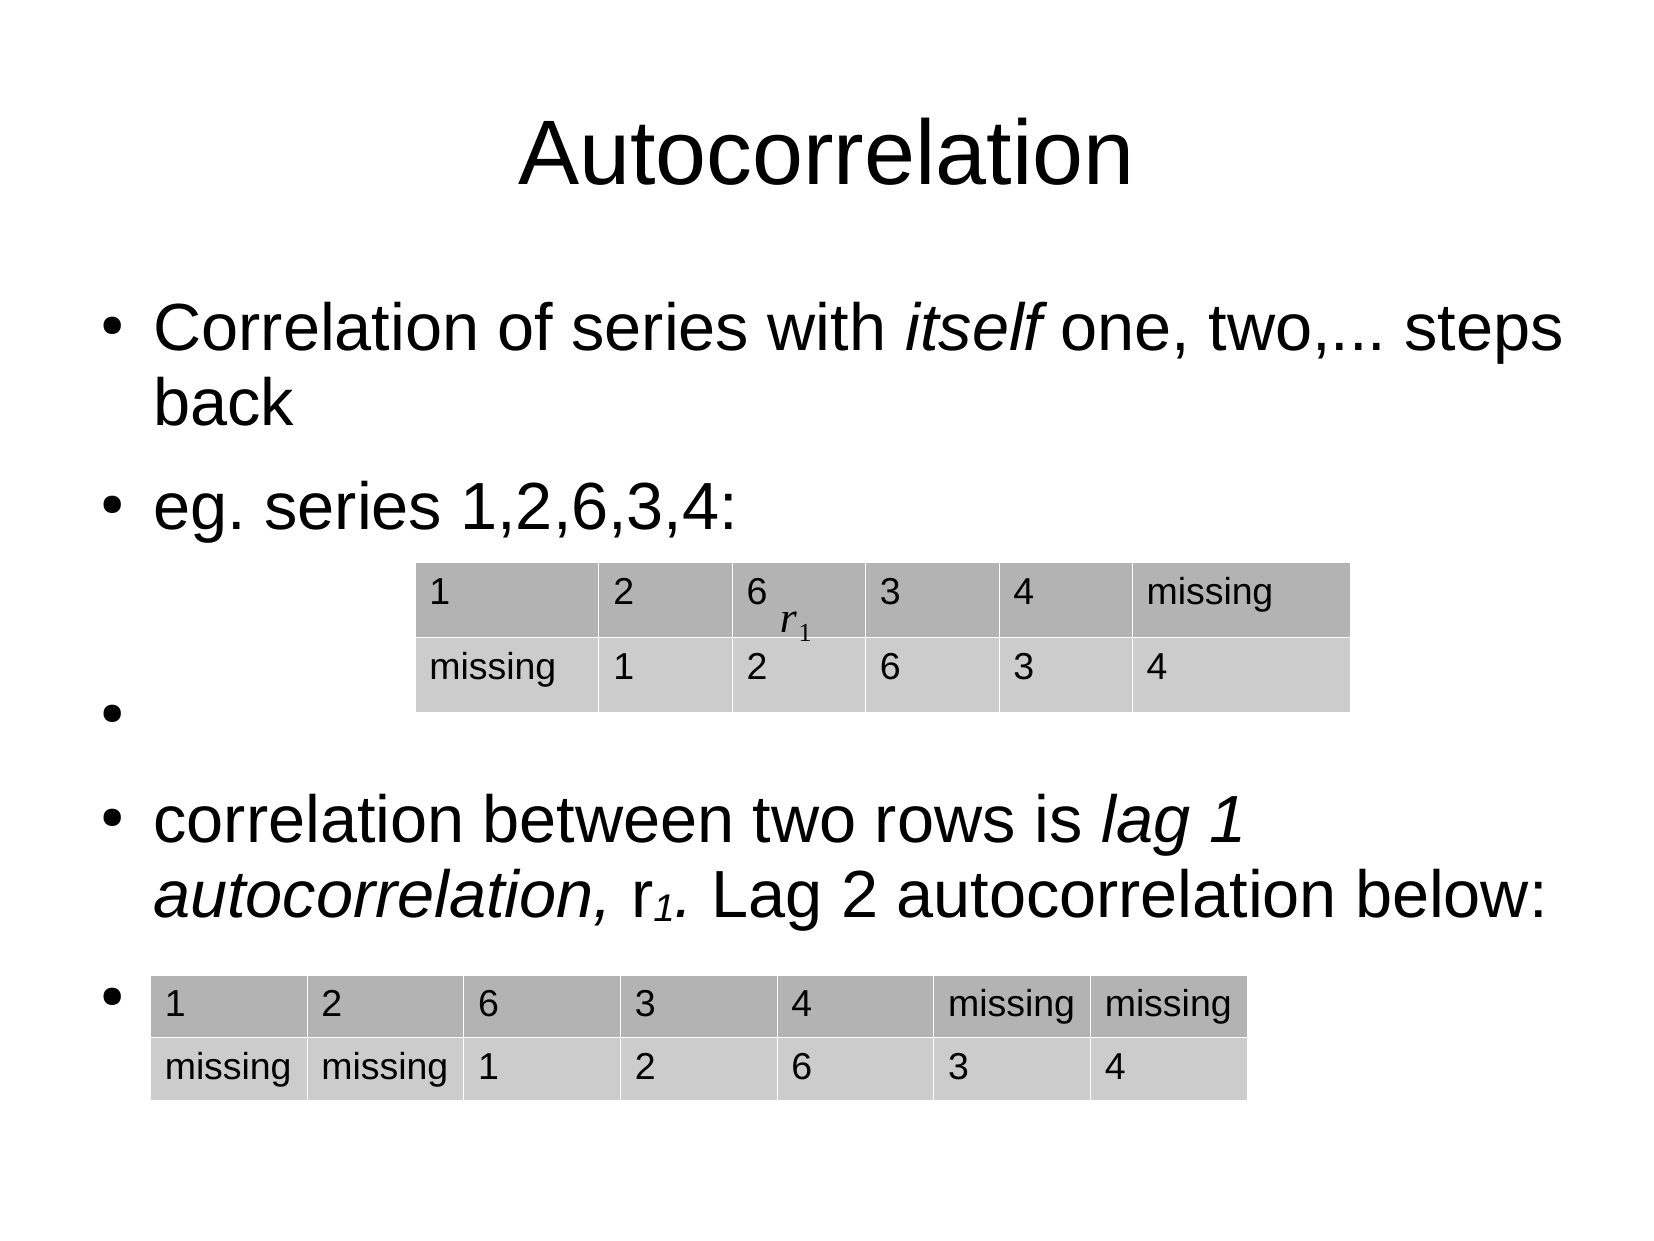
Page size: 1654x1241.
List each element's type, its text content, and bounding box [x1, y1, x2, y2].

table_cell missing [151, 1038, 307, 1100]
table_header 4 [1000, 563, 1132, 637]
table_cell missing [416, 638, 598, 712]
table_cell 4 [1133, 638, 1350, 712]
chart [771, 593, 819, 648]
list Correlation of series with itself one, two,... steps back eg. series 1,2,6,3,4: correlation between two rows is lag 1 autocorrelation, r1. Lag 2 autocorrelation below: [82, 290, 1571, 1109]
table_cell 6 [778, 1038, 933, 1100]
table_header 3 [866, 563, 999, 637]
table_cell 1 [464, 1038, 620, 1100]
table_header 2 [308, 976, 463, 1037]
table_cell 4 [1091, 1038, 1247, 1100]
table_cell 3 [934, 1038, 1090, 1100]
table_header 3 [621, 976, 777, 1037]
table_header 2 [599, 563, 732, 637]
table_cell 2 [733, 638, 865, 712]
table_cell 1 [599, 638, 732, 712]
table_header missing [1091, 976, 1247, 1037]
table_header 1 [416, 563, 598, 637]
table_cell 6 [866, 638, 999, 712]
table_header missing [934, 976, 1090, 1037]
table_cell 3 [1000, 638, 1132, 712]
table_header 1 [151, 976, 307, 1037]
table_header missing [1133, 563, 1350, 637]
table_cell missing [308, 1038, 463, 1100]
table_header 4 [778, 976, 933, 1037]
table_header 6 [464, 976, 620, 1037]
table_header 6 [733, 563, 865, 637]
title Autocorrelation [82, 56, 1571, 250]
table_cell 2 [621, 1038, 777, 1100]
